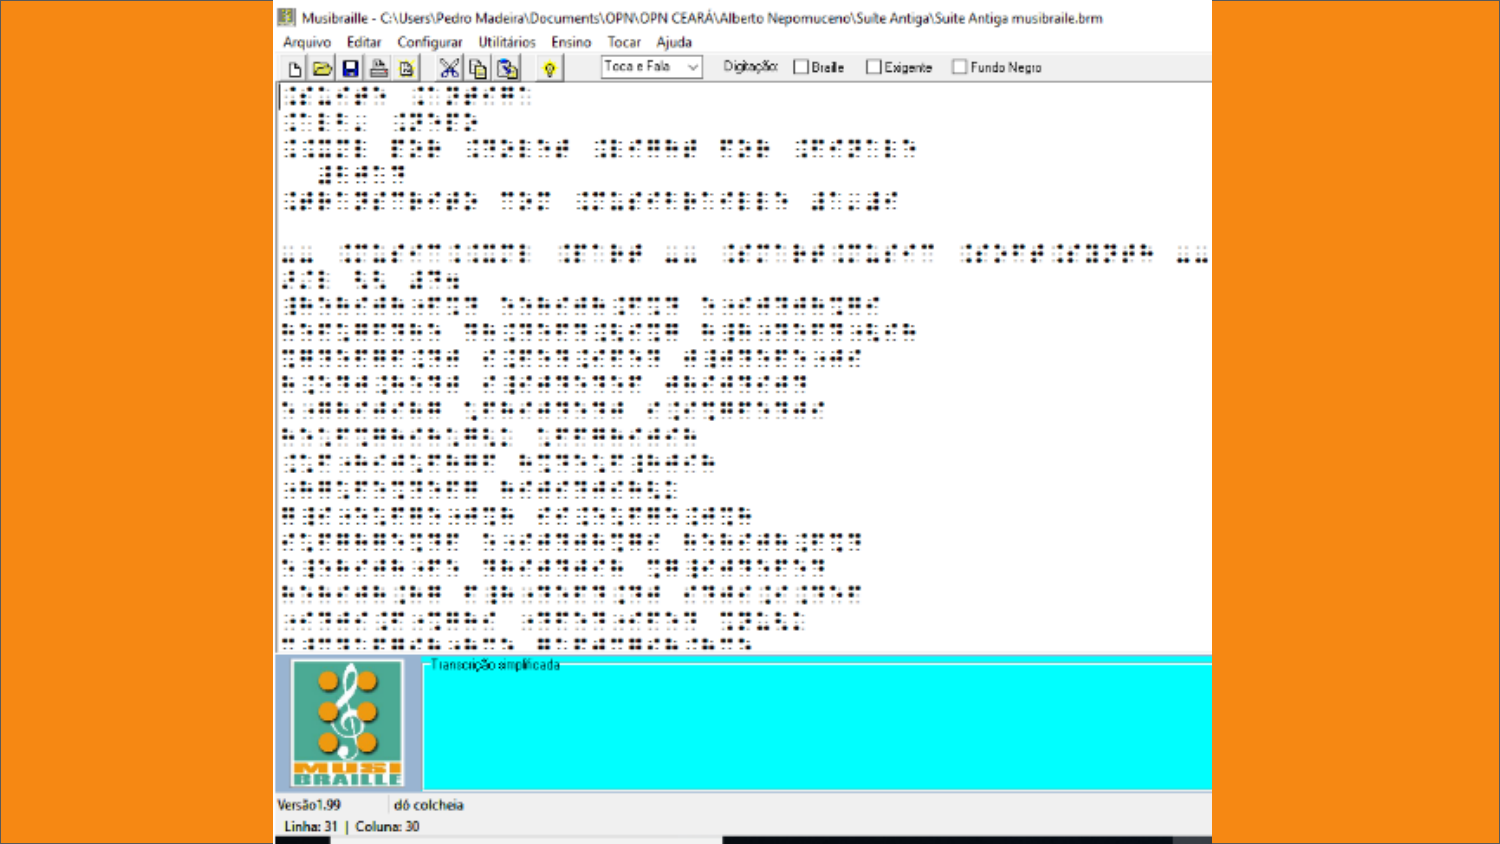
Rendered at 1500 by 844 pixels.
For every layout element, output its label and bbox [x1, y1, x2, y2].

picture [273, 0, 1212, 844]
text_box [0, 0, 273, 844]
text_box [1212, 0, 1500, 844]
